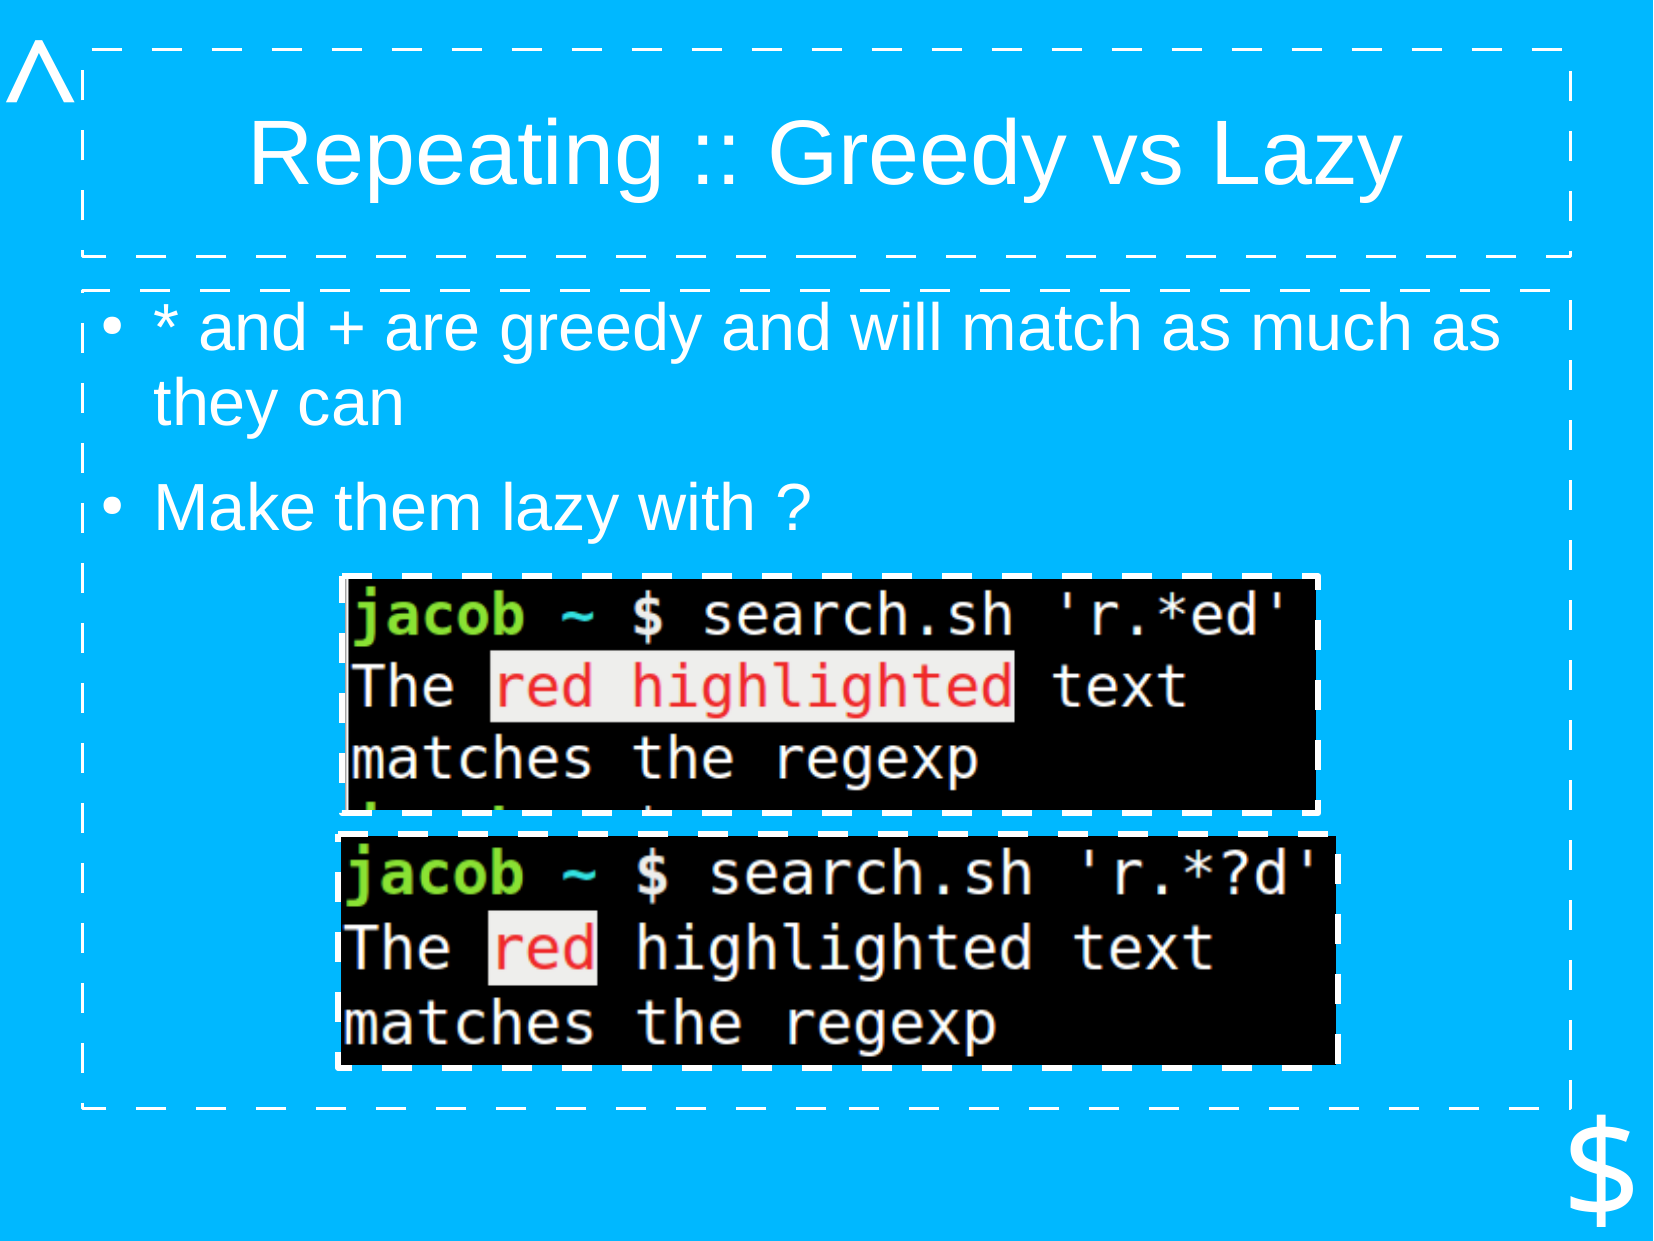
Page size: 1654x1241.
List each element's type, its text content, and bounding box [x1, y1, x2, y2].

picture [341, 836, 1336, 1066]
title Repeating :: Greedy vs Lazy [82, 49, 1571, 257]
picture [345, 579, 1316, 811]
list * and + are greedy and will match as much as they can Make them lazy with ? [82, 290, 1571, 1109]
